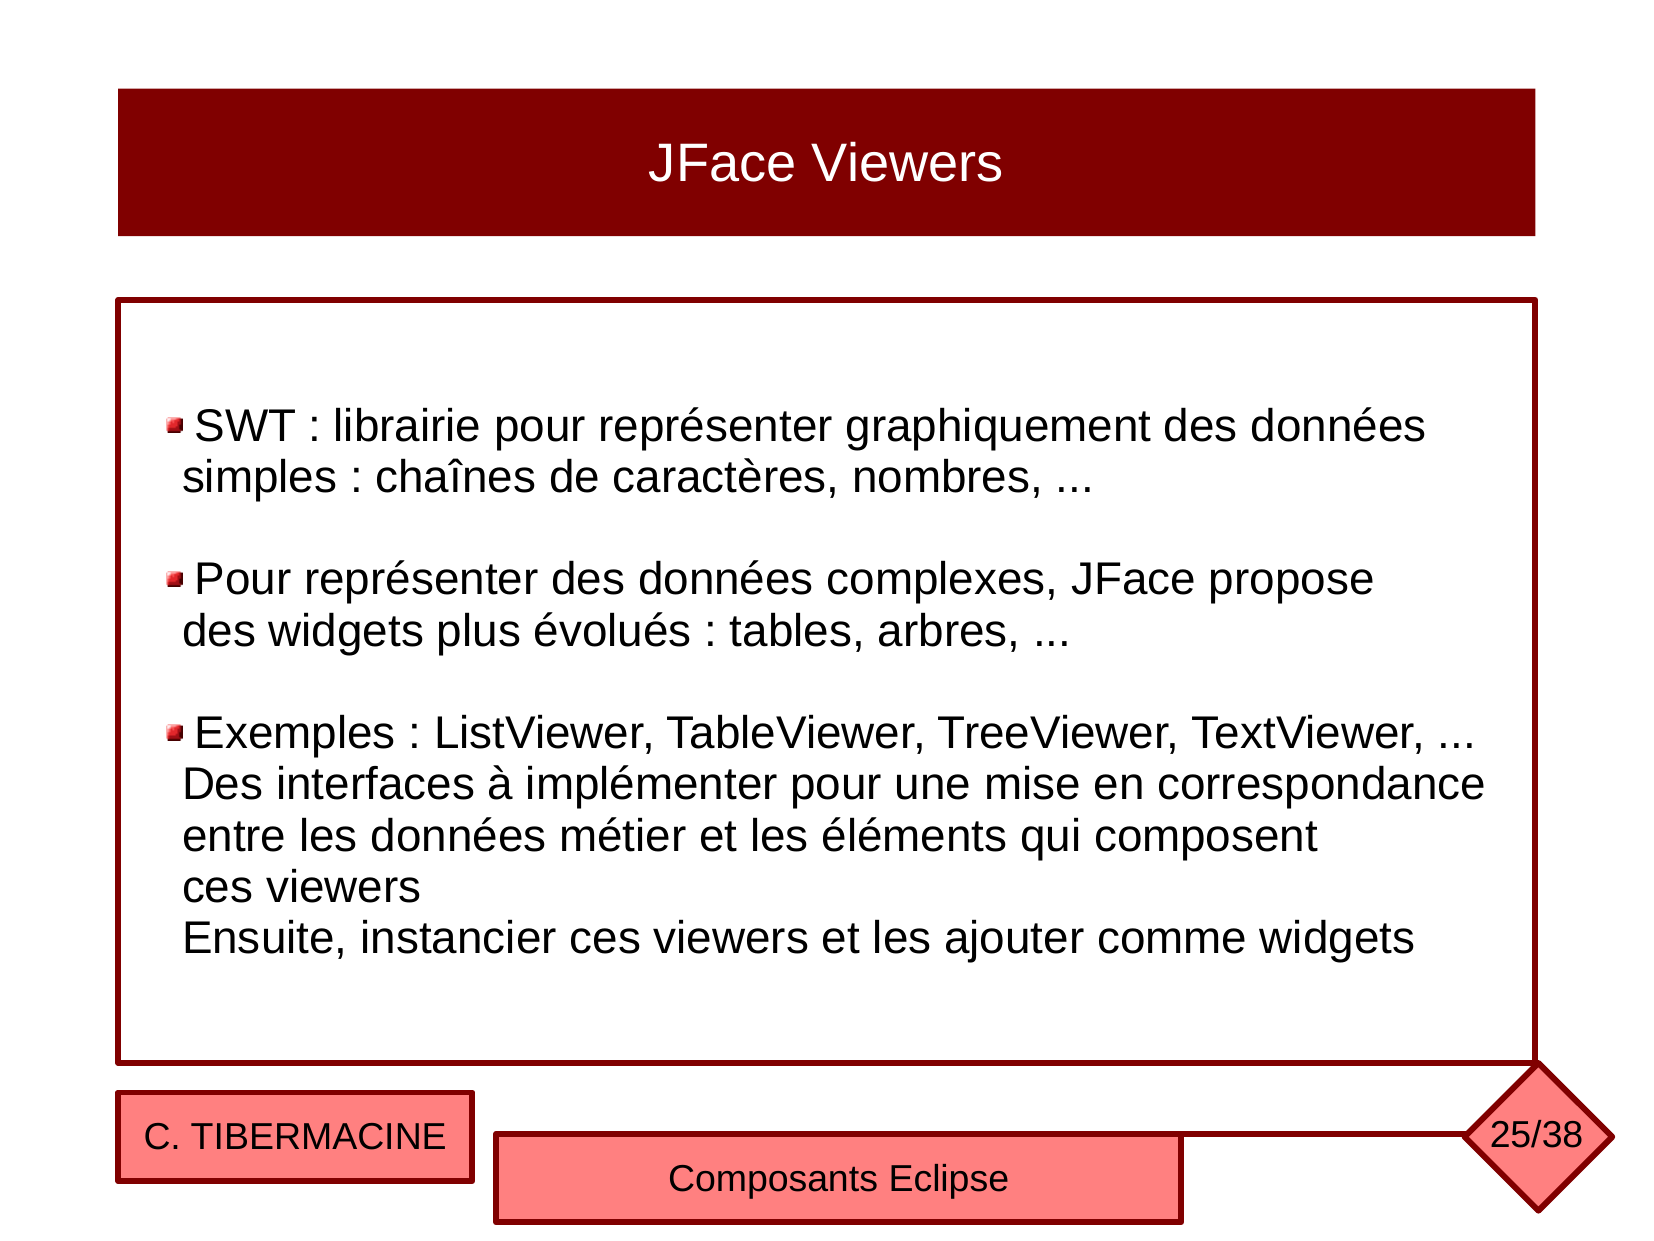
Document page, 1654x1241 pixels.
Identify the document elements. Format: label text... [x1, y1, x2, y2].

text_box <numéro>/38 [1475, 1106, 1654, 1163]
text_box C. TIBERMACINE [118, 1092, 473, 1182]
picture [166, 724, 183, 741]
text_box [1464, 1126, 1475, 1148]
text_box JFace Viewers [118, 88, 1536, 237]
picture [166, 417, 183, 433]
text_box Composants Eclipse [496, 1133, 1182, 1223]
picture [166, 571, 183, 587]
text_box [1490, 1163, 1587, 1211]
text_box SWT : librairie pour représenter graphiquement des données simples : chaînes de caractères, nombres, ... Pour représenter des données complexes, JFace propose des widgets plus évolués : tables, arbres, ... Exemples : ListViewer, TableViewer, TreeViewer, TextViewer, ... Des interfaces à implémenter pour une mise en correspondance entre les données métier et les éléments qui composent ces viewers Ensuite, instancier ces viewers et les ajouter comme widgets [118, 299, 1536, 1063]
text_box [1495, 1062, 1582, 1106]
